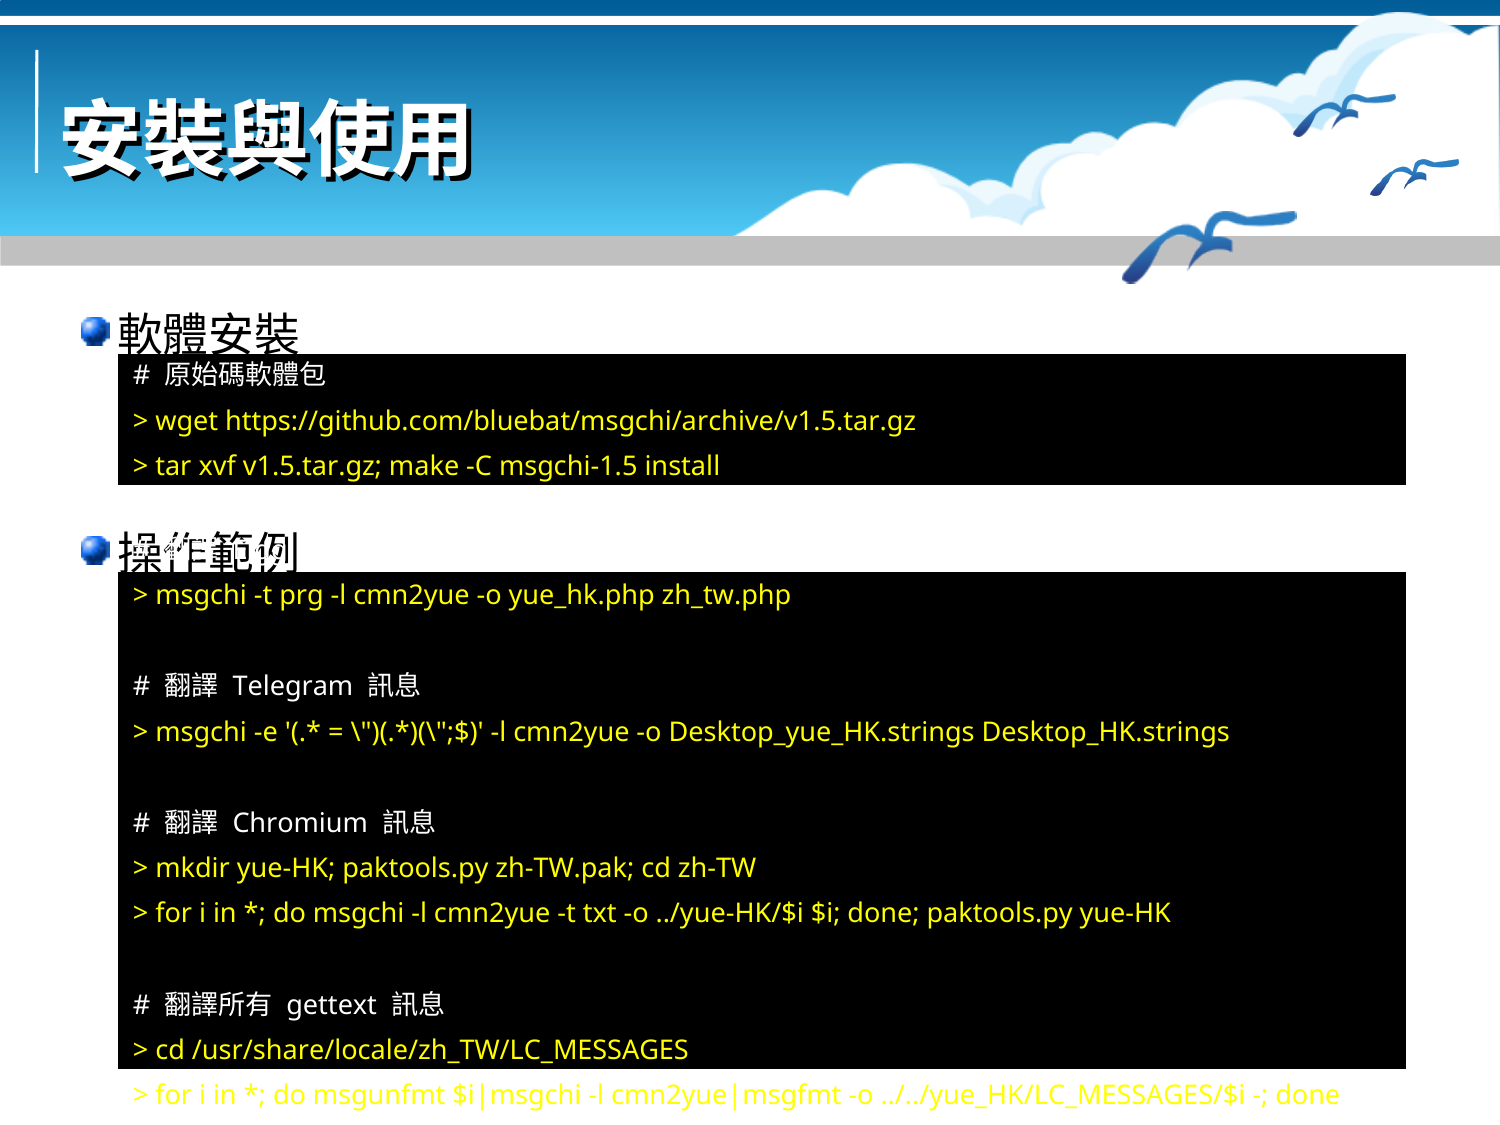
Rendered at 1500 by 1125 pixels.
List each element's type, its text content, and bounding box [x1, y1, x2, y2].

text_box # 原始碼軟體包 > wget https://github.com/bluebat/msgchi/archive/v1.5.tar.gz > tar xvf v1.5.tar.gz; make -C msgchi-1.5 install [118, 354, 1406, 485]
title 安裝與使用 [59, 86, 1465, 186]
text_box # 翻譯 Elgg 訊息 > msgchi -t prg -l cmn2yue -o yue_hk.php zh_tw.php # 翻譯 Telegram 訊息 > msgchi -e '(.* = \")(.*)(\";$)' -l cmn2yue -o Desktop_yue_HK.strings Desktop_HK.strings # 翻譯 Chromium 訊息 > mkdir yue-HK; paktools.py zh-TW.pak; cd zh-TW > for i in *; do msgchi -l cmn2yue -t txt -o ../yue-HK/$i $i; done; paktools.py yue-HK # 翻譯所有 gettext 訊息 > cd /usr/share/locale/zh_TW/LC_MESSAGES > for i in *; do msgunfmt $i|msgchi -l cmn2yue|msgfmt -o ../../yue_HK/LC_MESSAGES/$i -; done [118, 572, 1406, 1069]
picture [730, 12, 1500, 284]
text_box 軟體安裝 操作範例 [66, 290, 1382, 1016]
